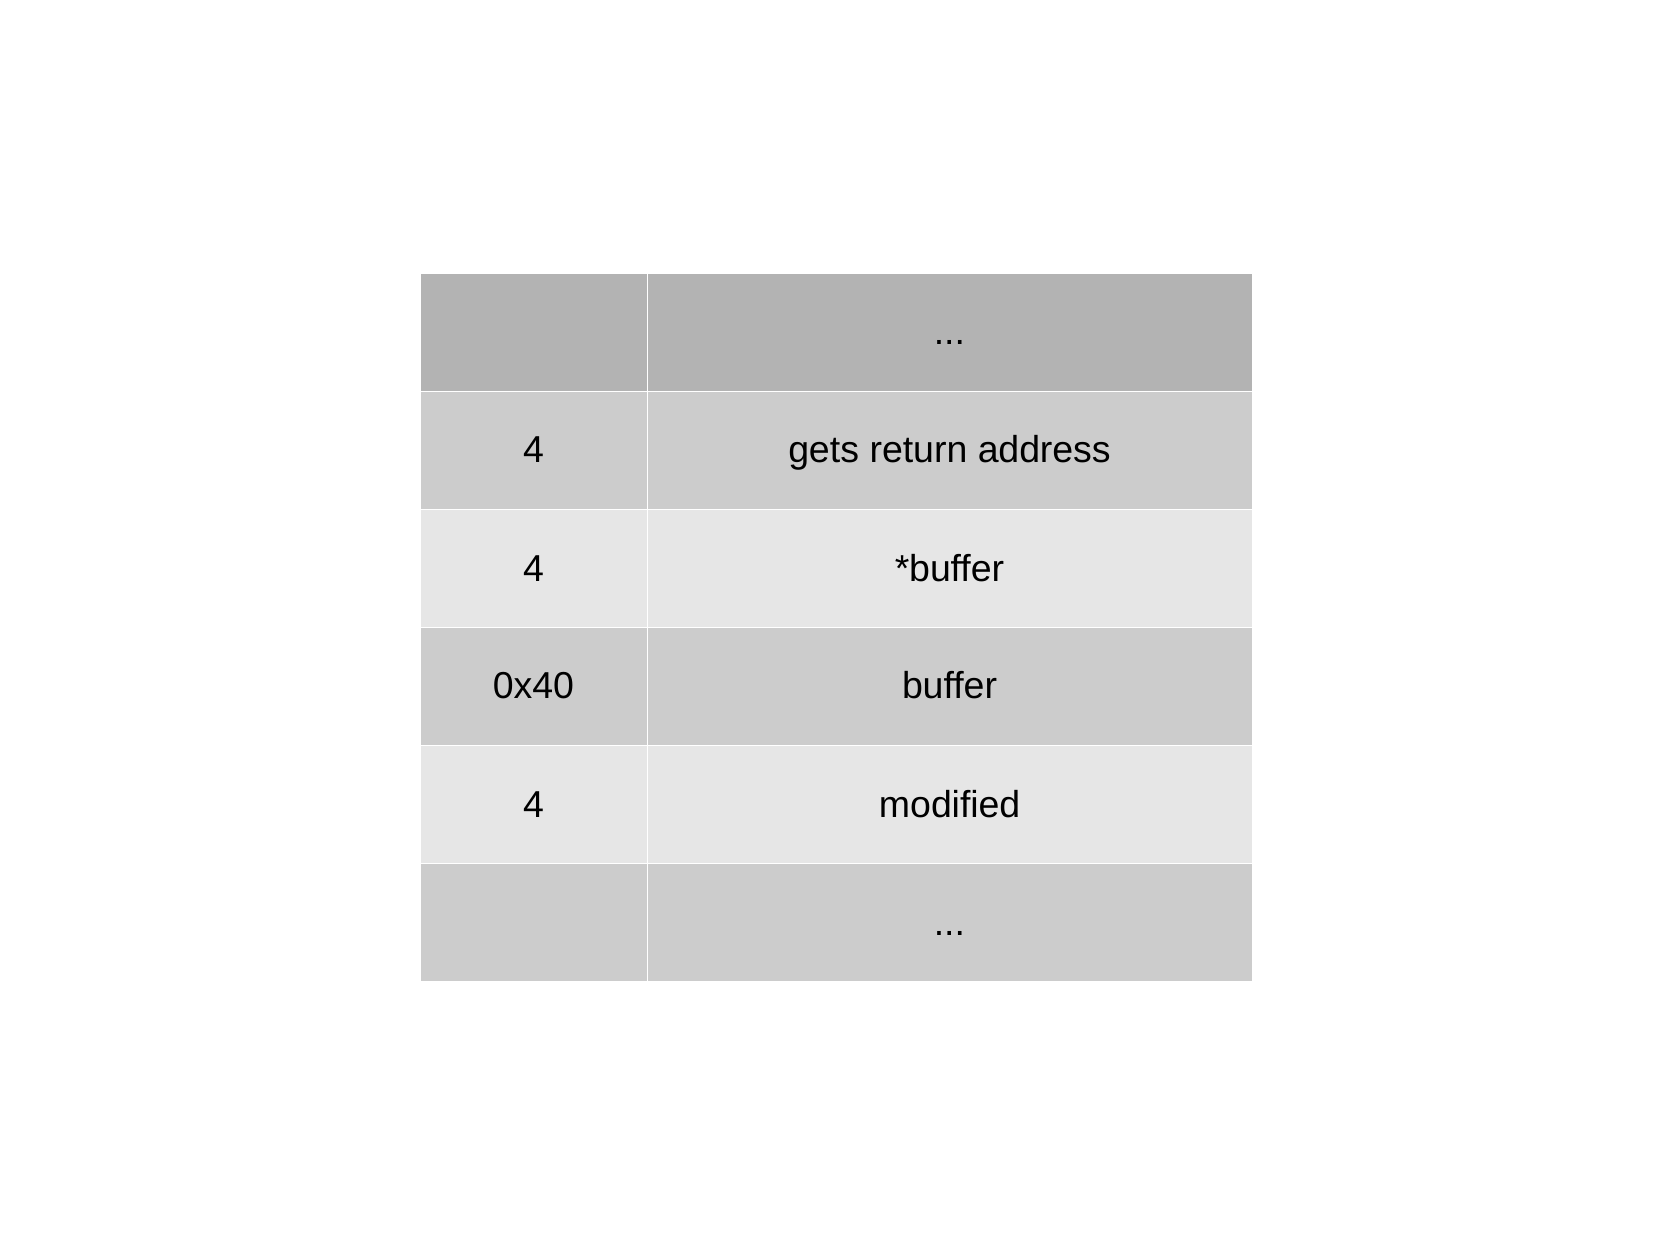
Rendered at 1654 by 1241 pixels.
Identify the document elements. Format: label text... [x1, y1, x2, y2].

table_cell modified [648, 746, 1252, 863]
table_cell *buffer [648, 510, 1252, 627]
table_header ... [648, 274, 1252, 391]
table_cell [421, 864, 647, 981]
table_cell 4 [421, 392, 647, 509]
table_cell 0x40 [421, 628, 647, 745]
table_cell 4 [421, 510, 647, 627]
table_cell buffer [648, 628, 1252, 745]
table_cell ... [648, 864, 1252, 981]
table_cell 4 [421, 746, 647, 863]
table_header [421, 274, 647, 391]
table_cell gets return address [648, 392, 1252, 509]
